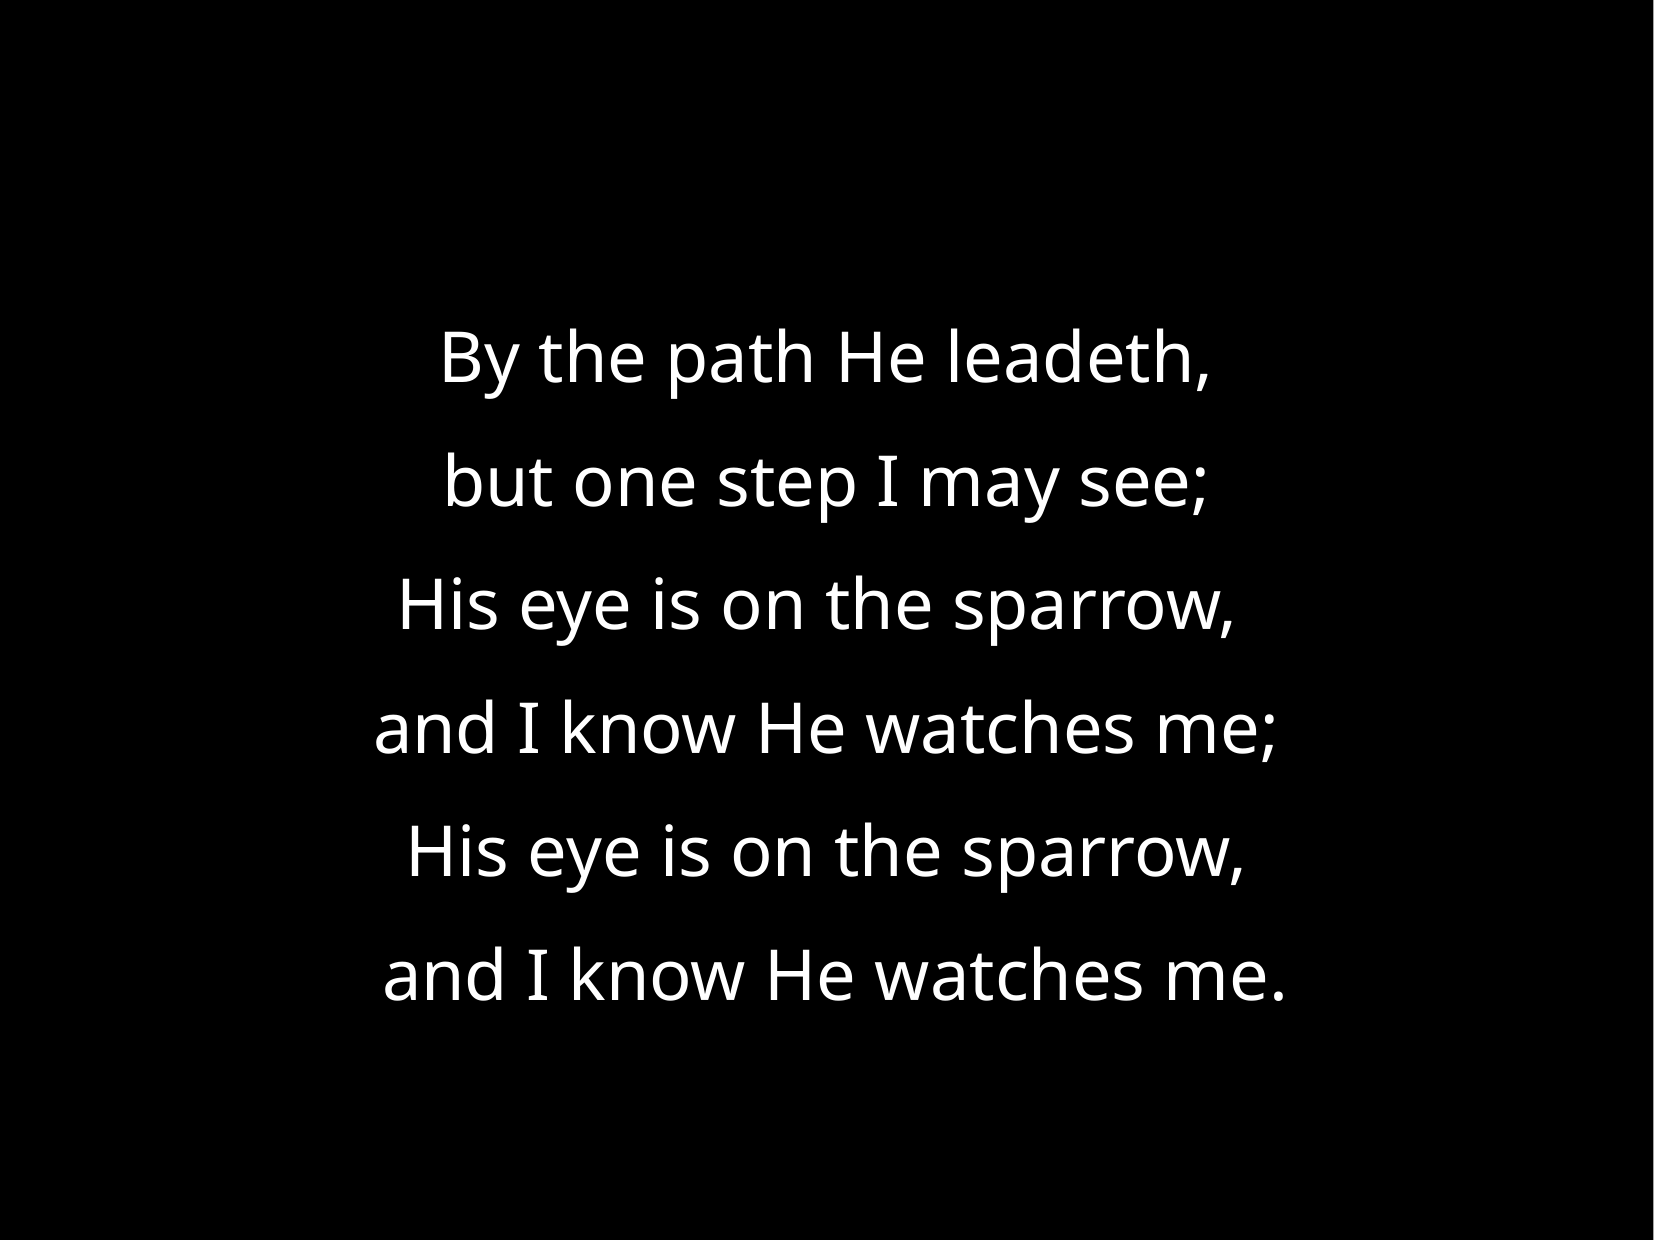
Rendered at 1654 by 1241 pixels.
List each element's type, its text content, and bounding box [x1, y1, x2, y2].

list By the path He leadeth, but one step I may see; His eye is on the sparrow, and I know He watches me; His eye is on the sparrow, and I know He watches me. [0, 307, 1654, 1027]
